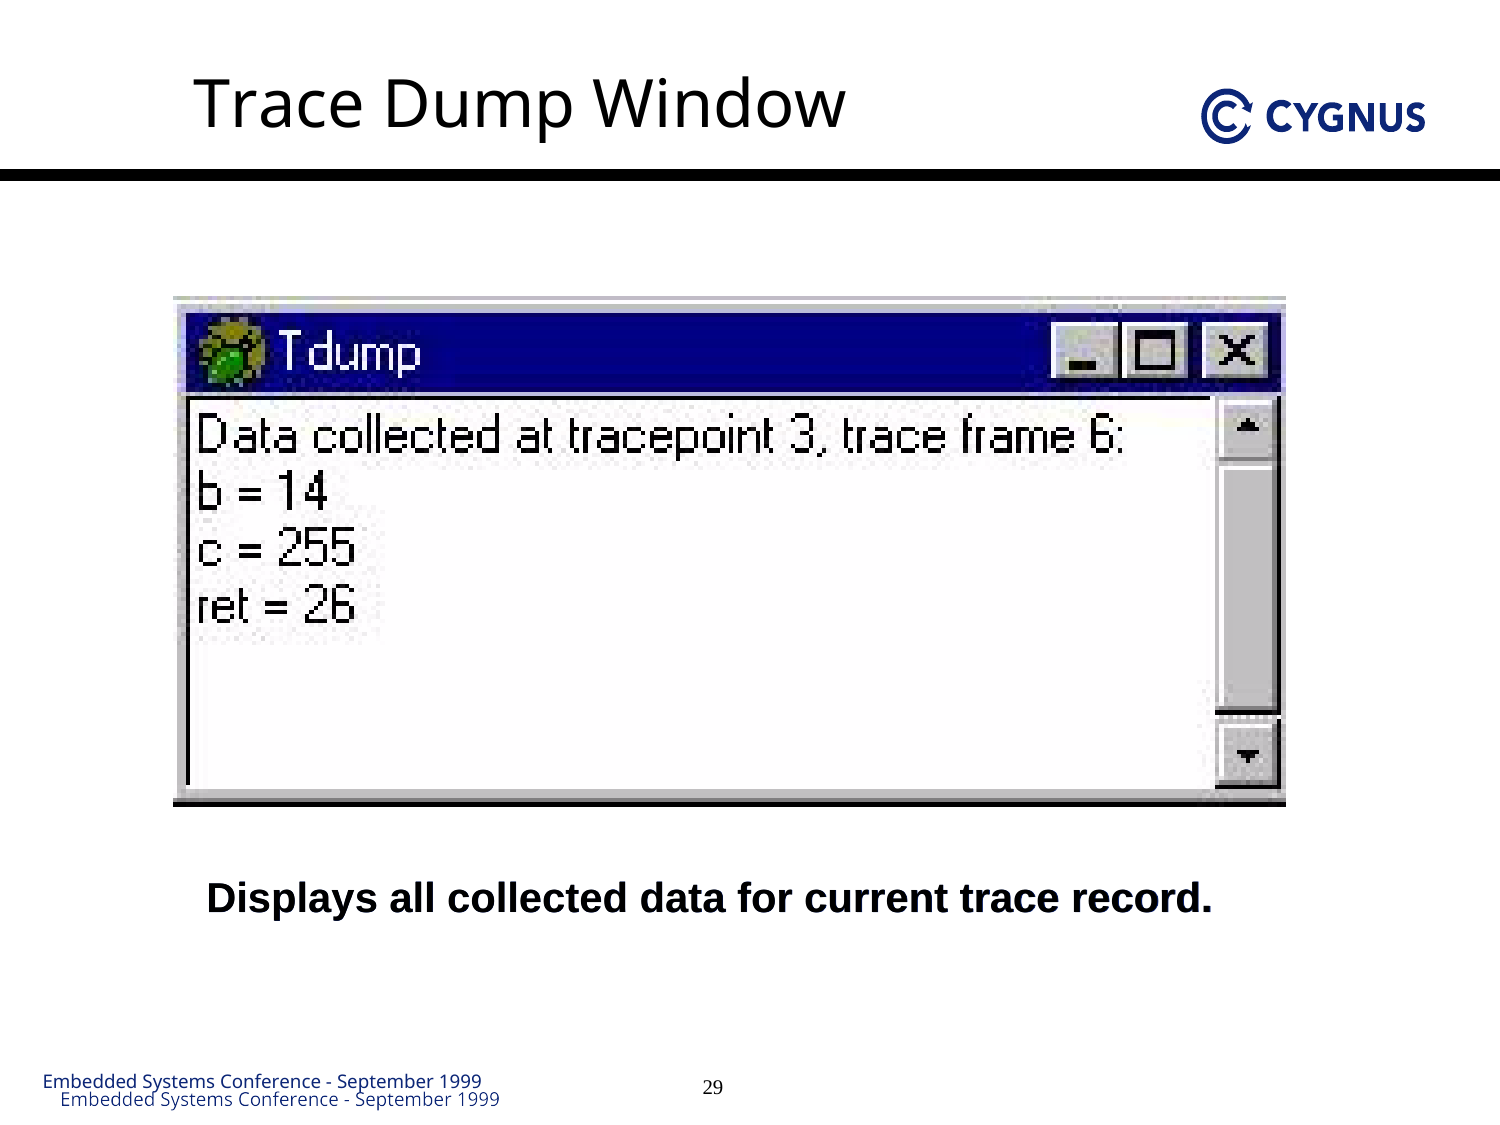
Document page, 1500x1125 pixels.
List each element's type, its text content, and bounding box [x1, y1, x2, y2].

title Trace Dump Window [193, 62, 1189, 134]
picture [173, 296, 1286, 807]
list Displays all collected data for current trace record. [206, 866, 1395, 921]
